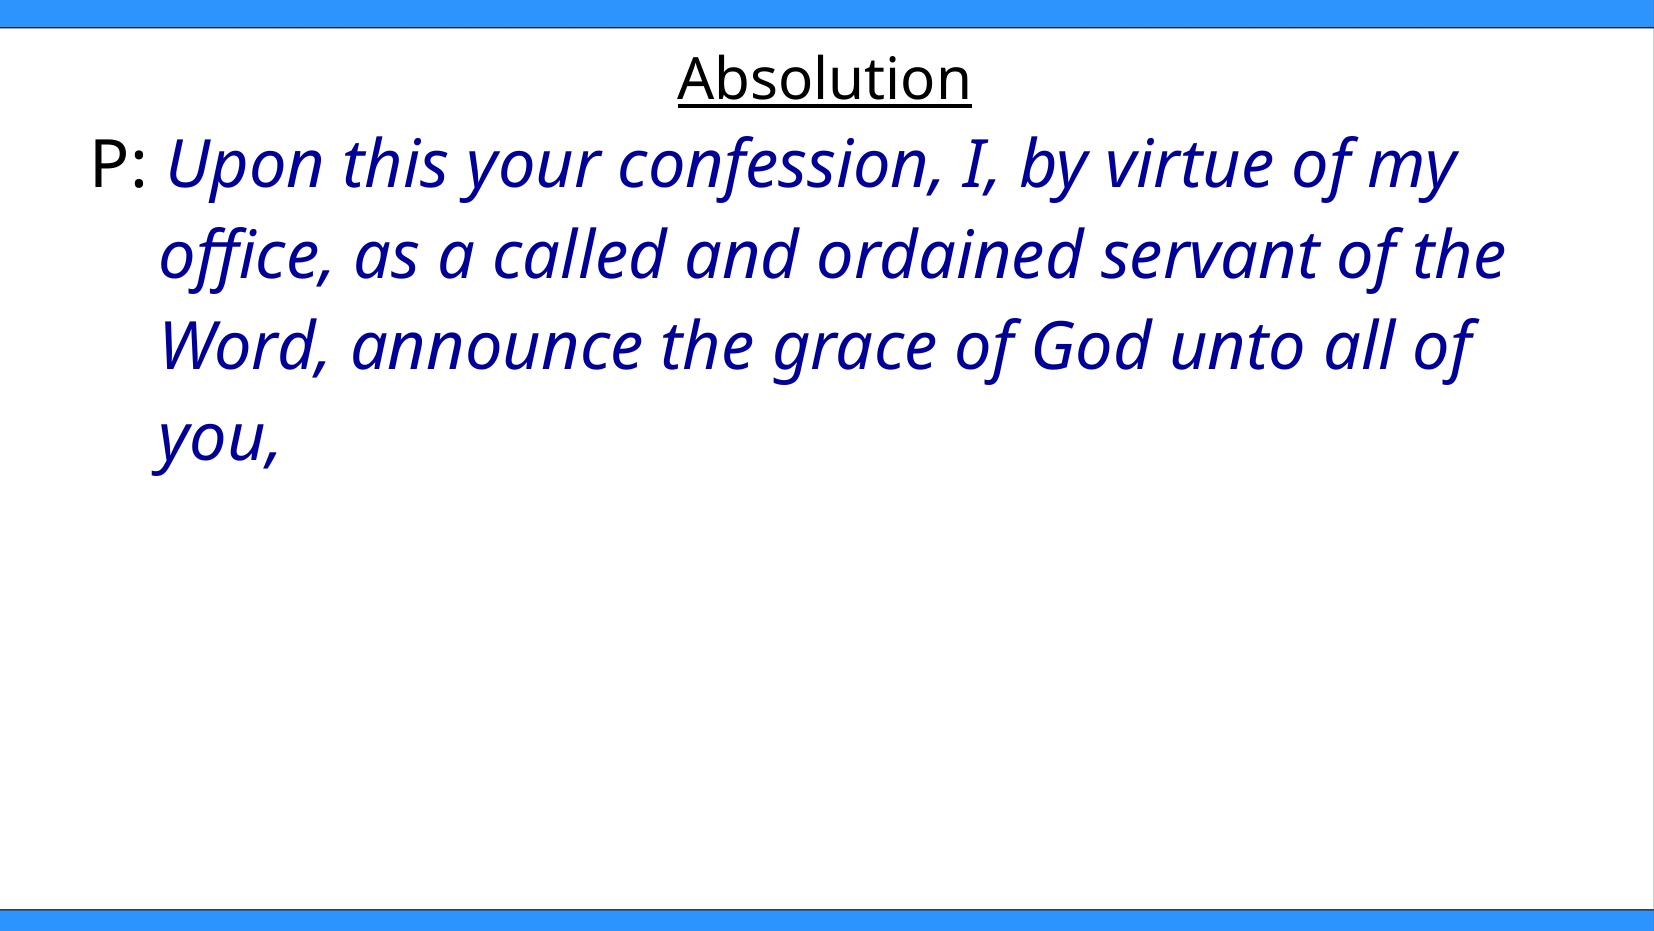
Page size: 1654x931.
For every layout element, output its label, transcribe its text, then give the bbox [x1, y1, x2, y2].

picture [0, 0, 1654, 931]
text_box Absolution P: Upon this your confession, I, by virtue of my office, as a called and ordained servant of the Word, announce the grace of God unto all of you, [75, 30, 1576, 561]
